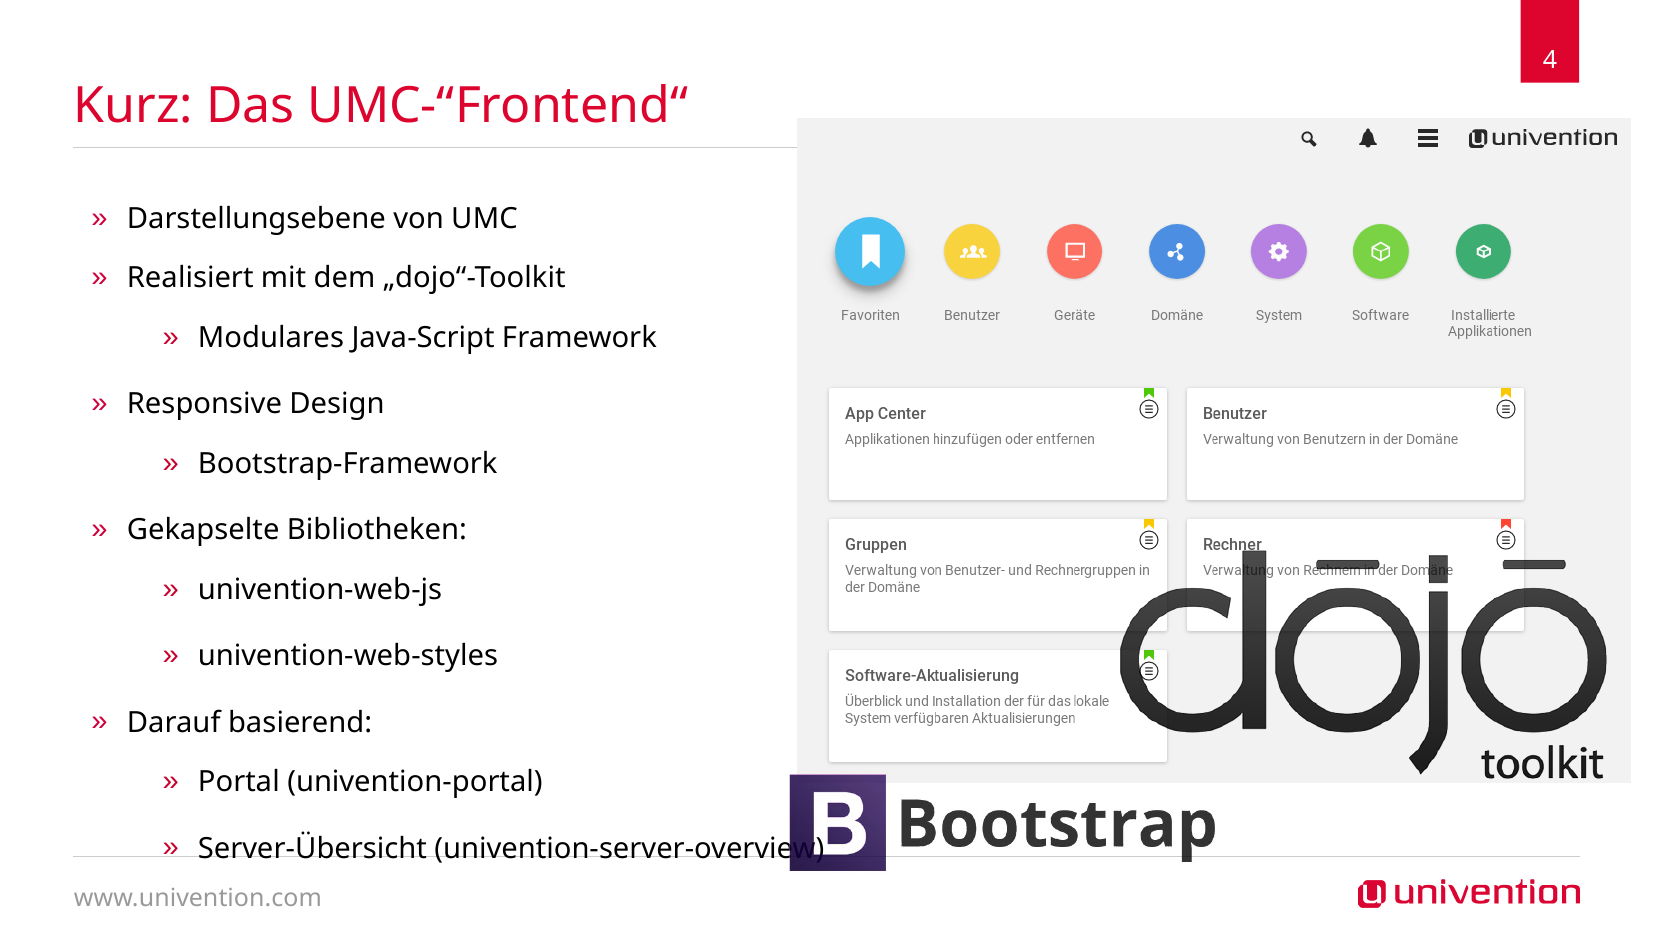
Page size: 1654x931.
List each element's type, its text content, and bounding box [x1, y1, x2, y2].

picture [1358, 879, 1580, 908]
picture [763, 118, 1631, 886]
list Darstellungsebene von UMC Realisiert mit dem „dojo“-Toolkit Modulares Java-Script Framework Responsive Design Bootstrap-Framework Gekapselte Bibliotheken: univention-web-js univention-web-styles Darauf basierend: Portal (univention-portal) Server-Übersicht (univention-server-overview) [73, 177, 797, 857]
title Kurz: Das UMC-“Frontend“ [73, 59, 1580, 148]
